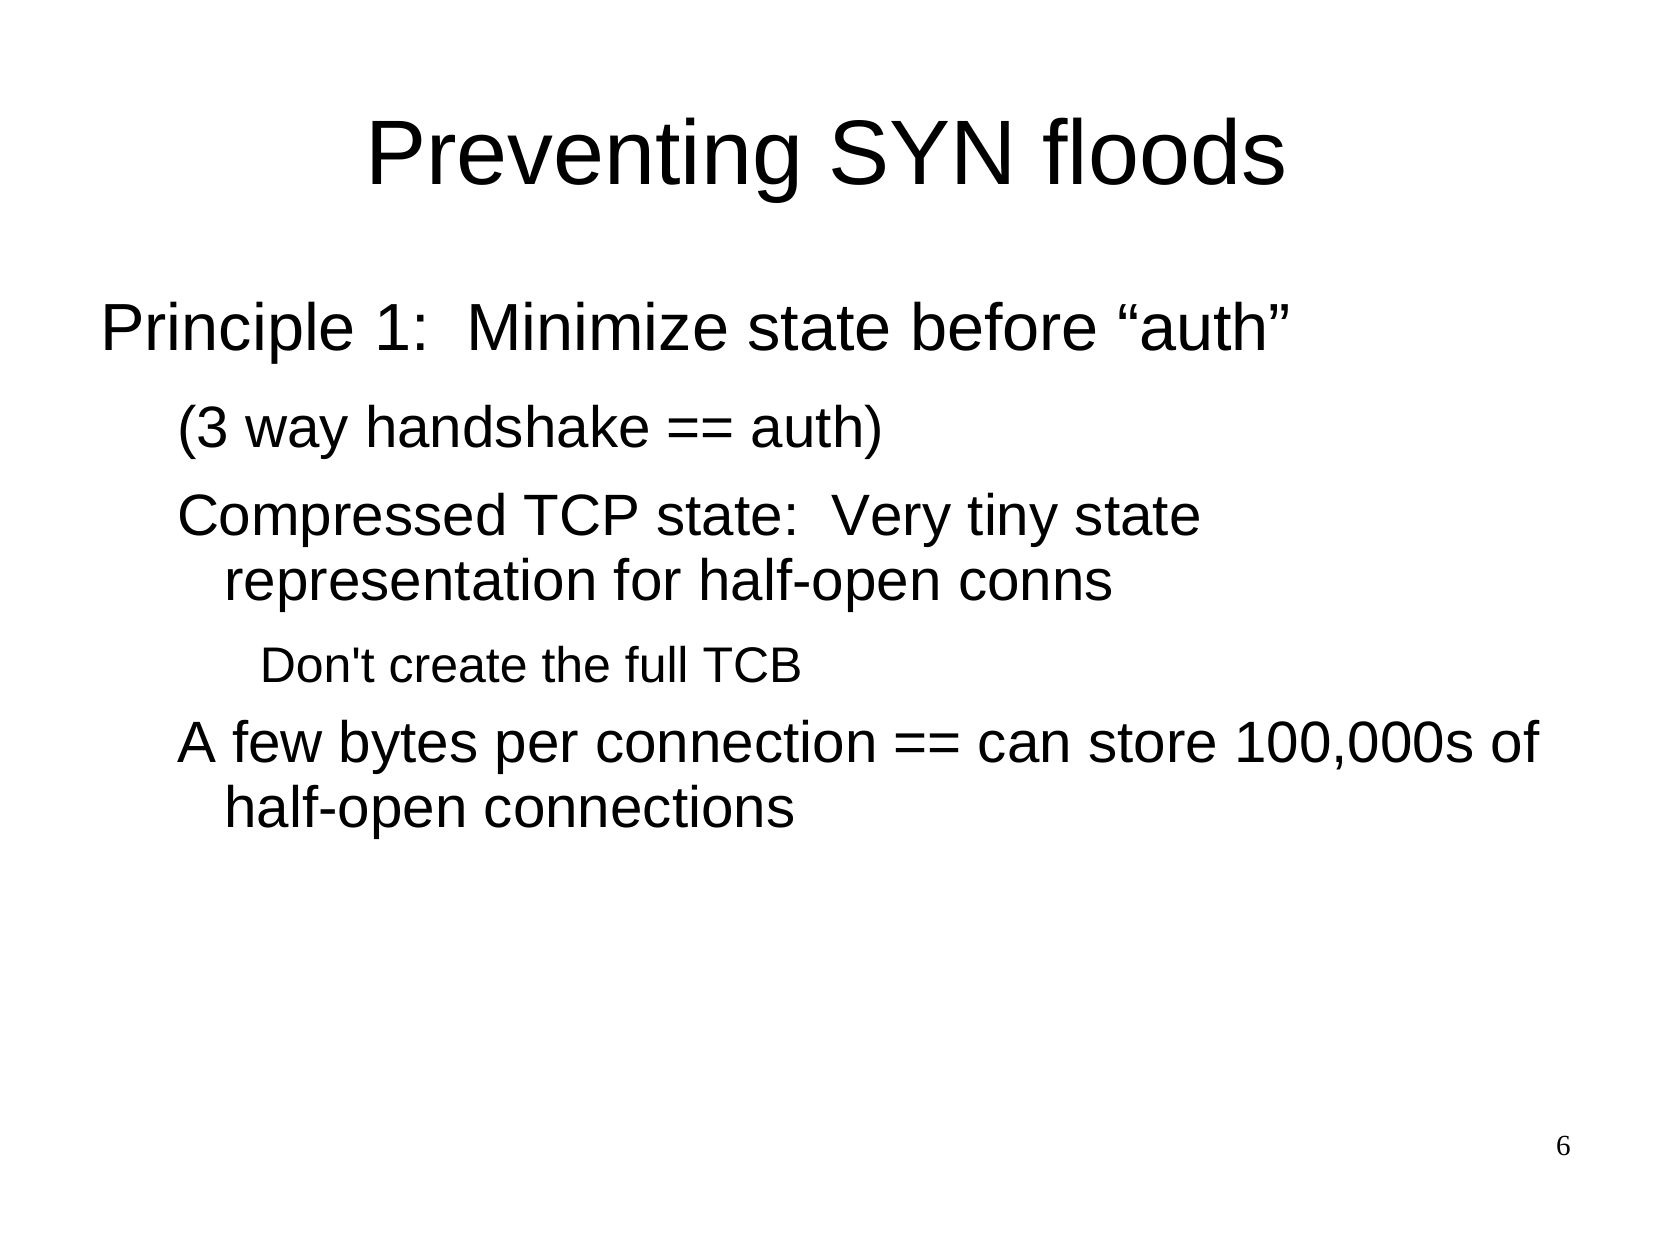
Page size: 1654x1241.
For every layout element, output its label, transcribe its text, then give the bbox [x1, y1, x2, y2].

title Preventing SYN floods [82, 56, 1571, 250]
list Principle 1: Minimize state before “auth” (3 way handshake == auth) Compressed TCP state: Very tiny state representation for half-open conns Don't create the full TCB A few bytes per connection == can store 100,000s of half-open connections [82, 290, 1571, 1094]
